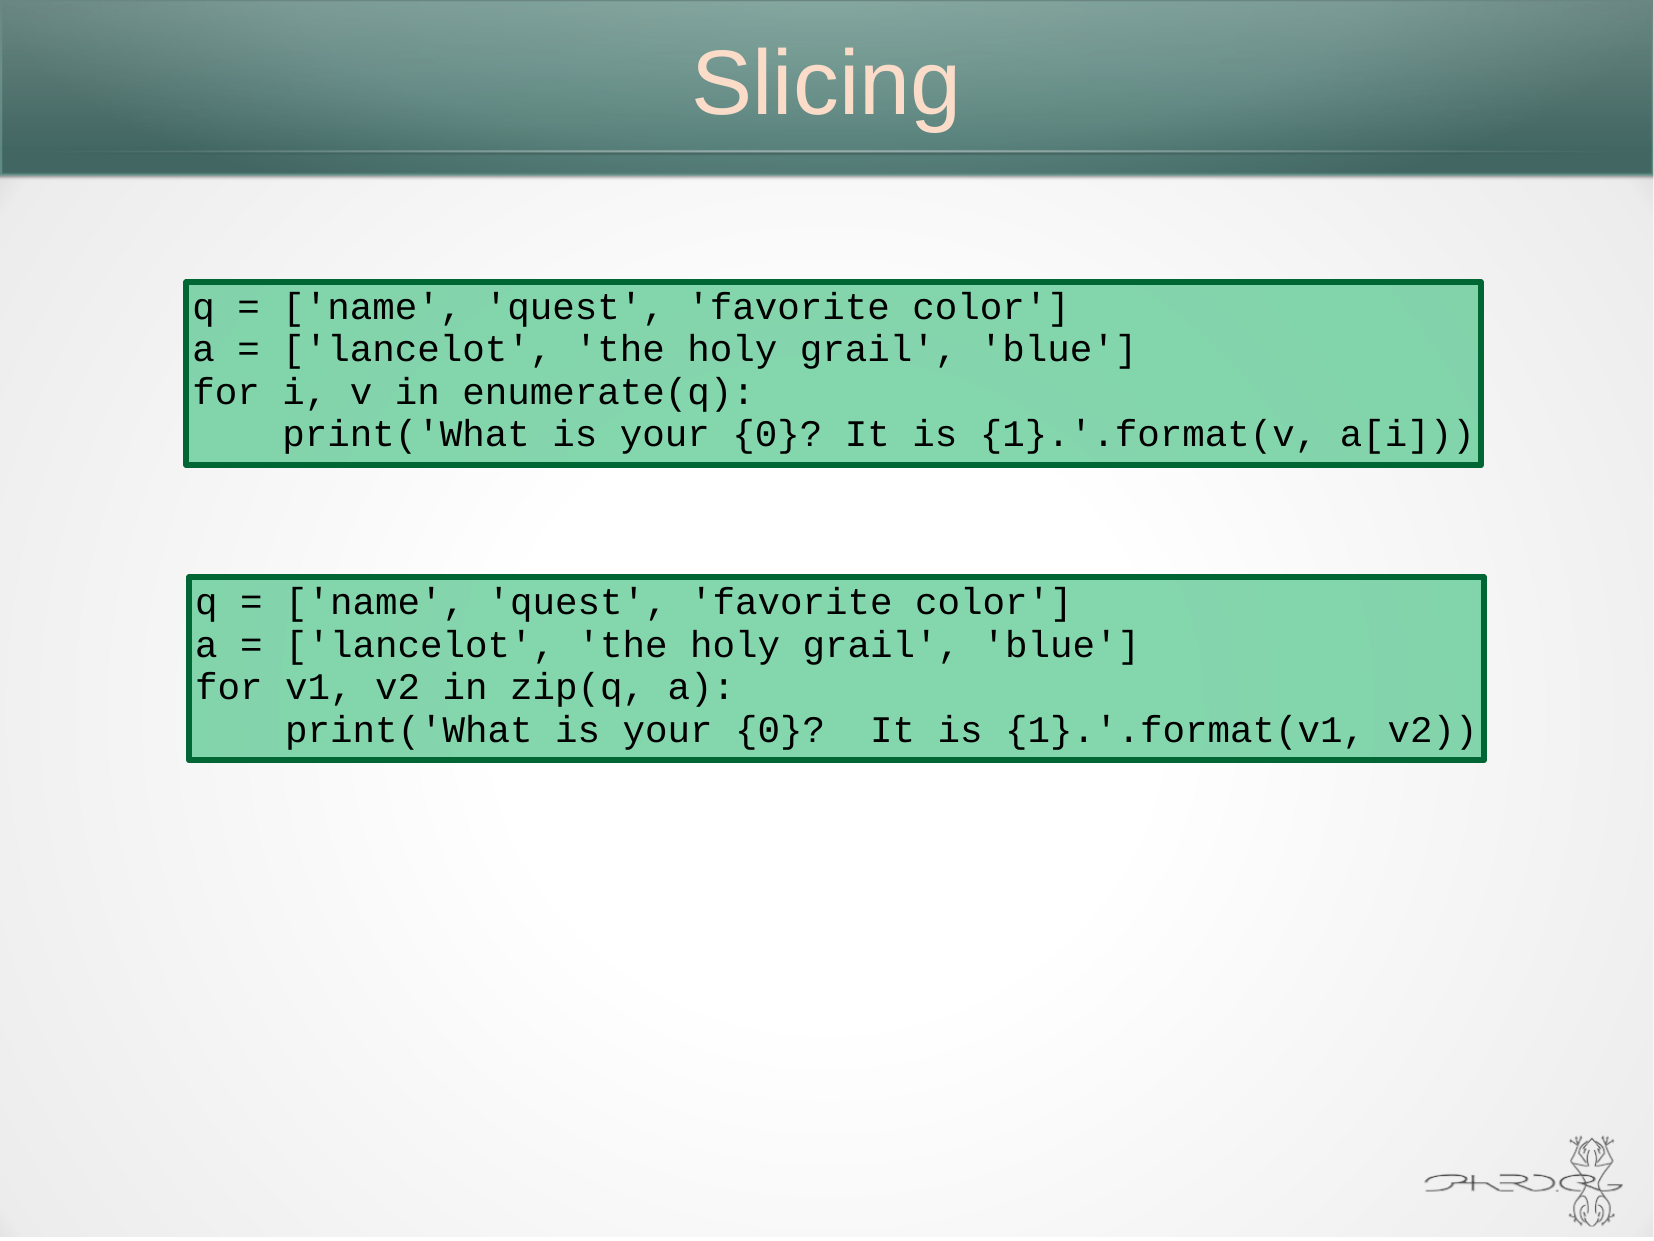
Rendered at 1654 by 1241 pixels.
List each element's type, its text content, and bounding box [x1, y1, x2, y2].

text_box q = ['name', 'quest', 'favorite color'] a = ['lancelot', 'the holy grail', 'blue'] for v1, v2 in zip(q, a): print('What is your {0}? It is {1}.'.format(v1, v2)) [189, 577, 1484, 761]
text_box q = ['name', 'quest', 'favorite color'] a = ['lancelot', 'the holy grail', 'blue'] for i, v in enumerate(q): print('What is your {0}? It is {1}.'.format(v, a[i])) [186, 282, 1481, 466]
picture [0, 0, 1654, 1237]
title Slicing [82, 11, 1571, 154]
